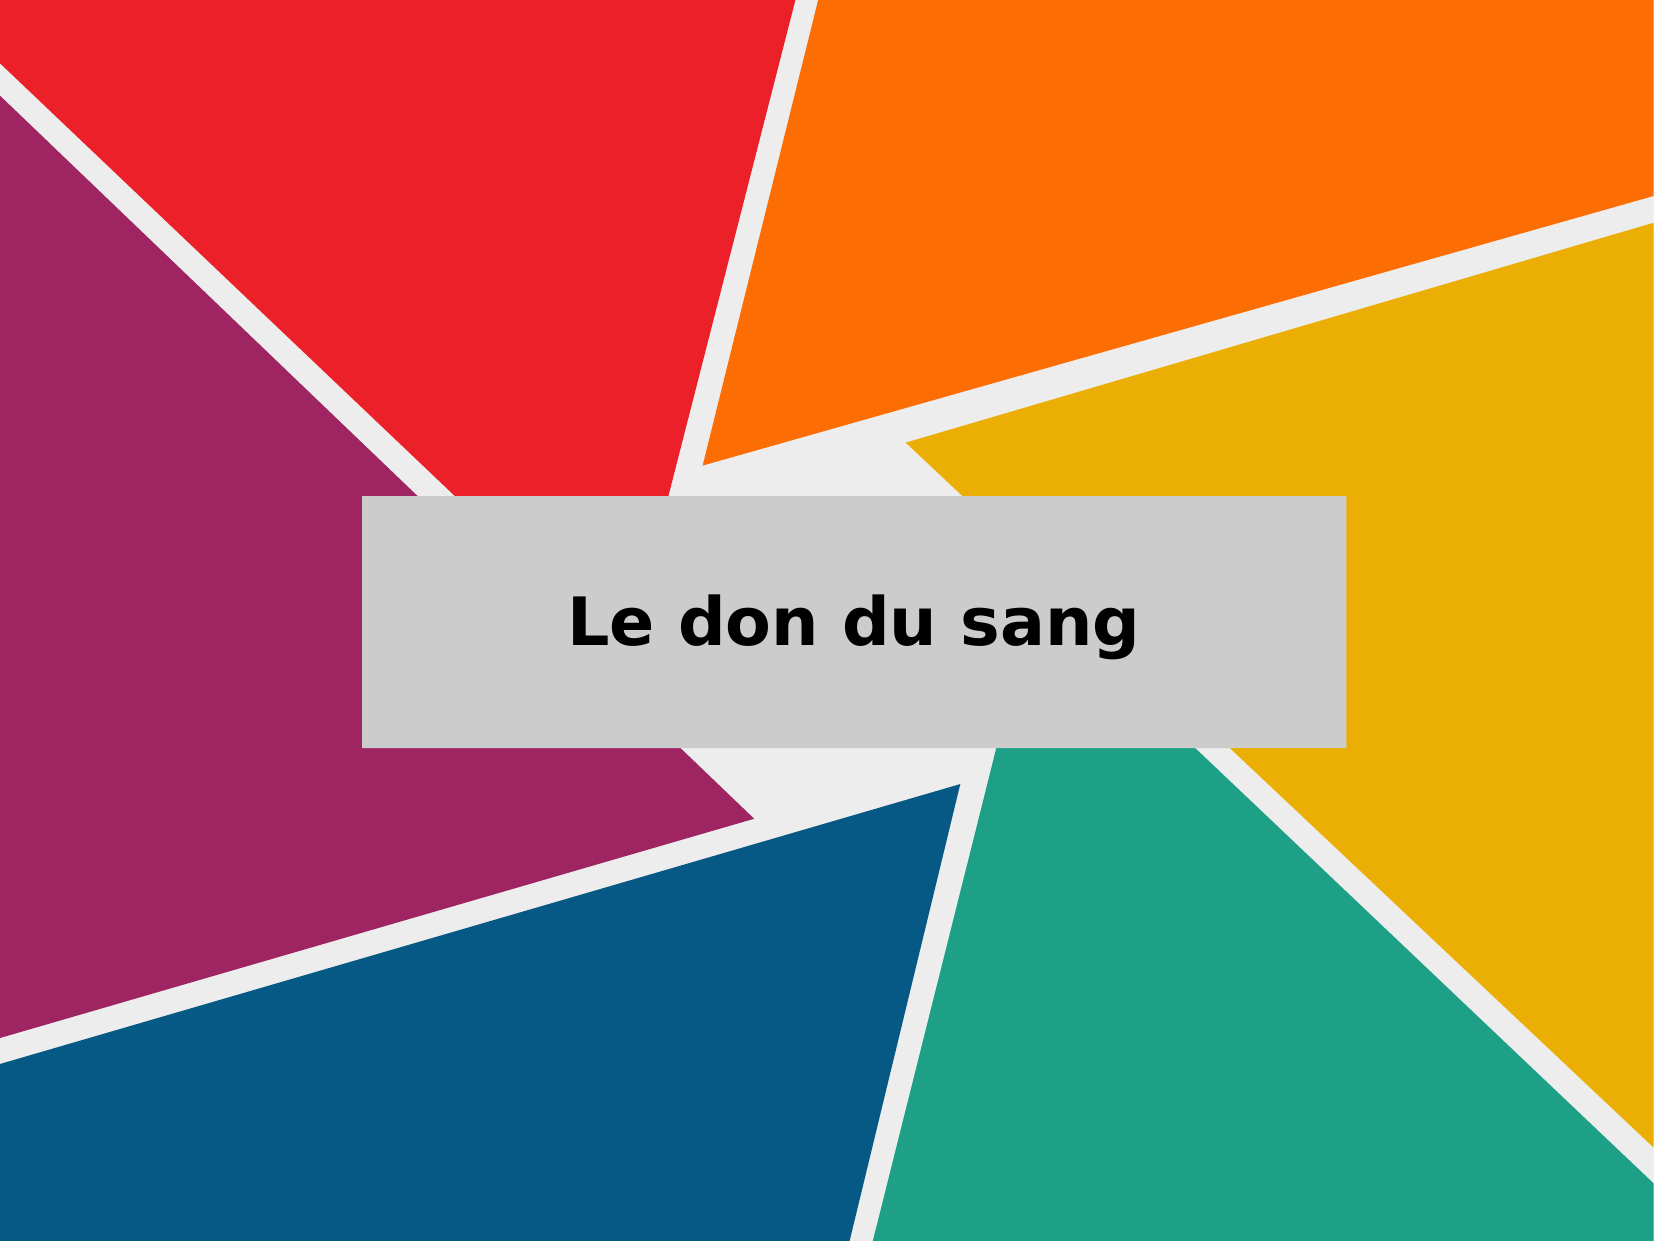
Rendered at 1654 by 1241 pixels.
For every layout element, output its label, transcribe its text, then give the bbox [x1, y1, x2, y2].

subtitle Le don du sang [362, 496, 1347, 749]
